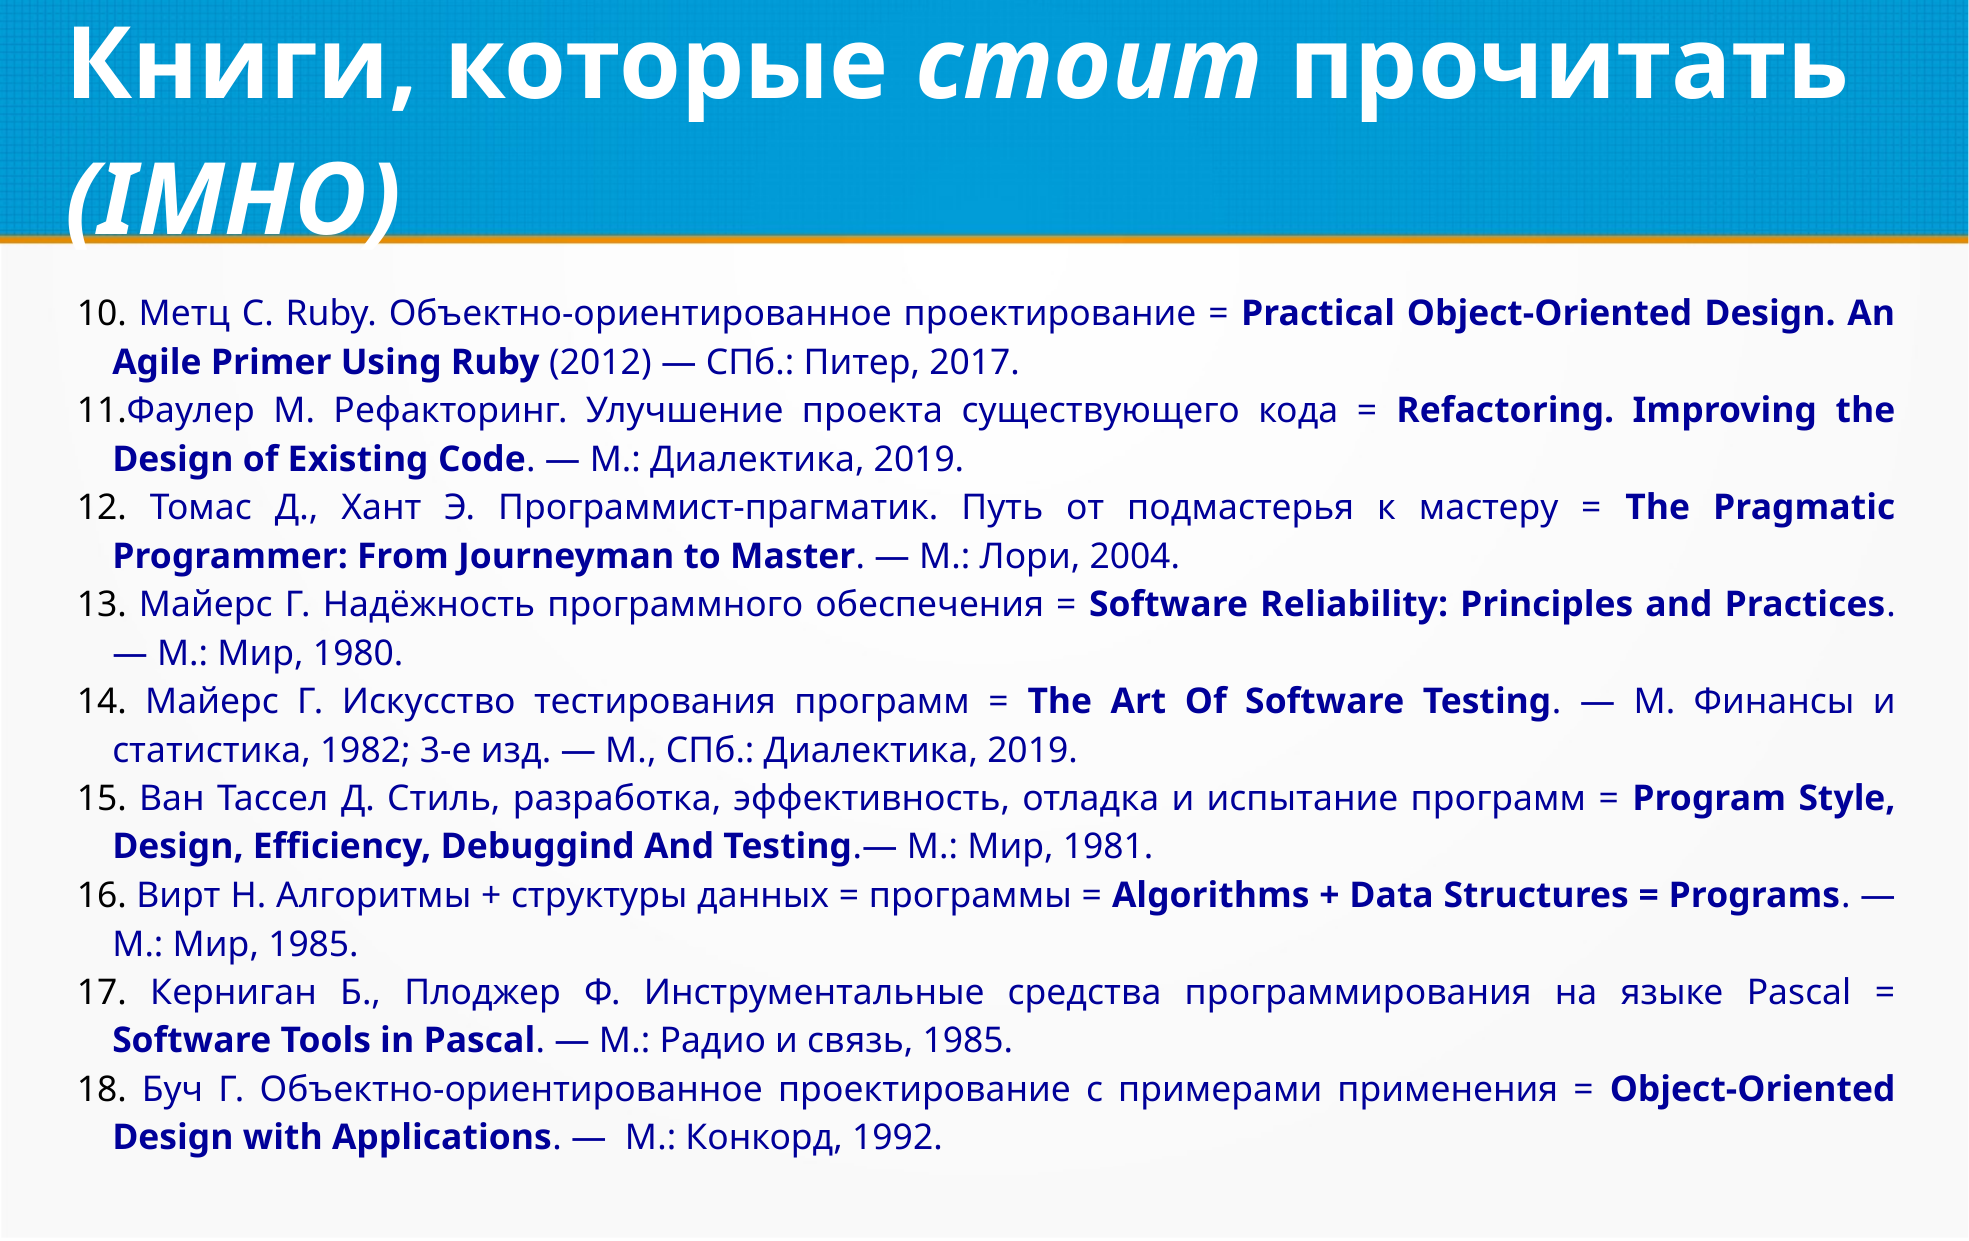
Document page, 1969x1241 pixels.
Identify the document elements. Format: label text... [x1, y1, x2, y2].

picture [83, 232, 372, 247]
text_box Метц С. Ruby. Объектно-ориентированное проектирование = Practical Object-Oriented Design. An Agile Primer Using Ruby (2012) — СПб.: Питер, 2017. Фаулер М. Рефакторинг. Улучшение проекта существующего кода = Refactoring. Improving the Design of Existing Code. — М.: Диалектика, 2019. Томас Д., Хант Э. Программист-прагматик. Путь от подмастерья к мастеру = The Pragmatic Programmer: From Journeyman to Master. — М.: Лори, 2004. Майерс Г. Надёжность программного обеспечения = Software Reliability: Principles and Practices. — М.: Мир, 1980. Майерс Г. Искусство тестирования программ = The Art Of Software Testing. — М. Финансы и статистика, 1982; 3-е изд. — М., СПб.: Диалектика, 2019. Ван Тассел Д. Стиль, разработка, эффективность, отладка и испытание программ = Program Style, Design, Efficiency, Debuggind And Testing.— М.: Мир, 1981. Вирт Н. Алгоритмы + структуры данных = программы = Algorithms + Data Structures = Programs. — М.: Мир, 1985. Керниган Б., Плоджер Ф. Инструментальные средства программирования на языке Pascal = Software Tools in Pascal. — М.: Радио и связь, 1985. Буч Г. Объектно-ориентированное проектирование с примерами применения = Object-Oriented Design with Applications. — М.: Конкорд, 1992. [70, 247, 1902, 1201]
text_box Книги, которые стоит прочитать (IMHO) [59, 55, 1902, 200]
picture [0, 233, 1969, 1241]
